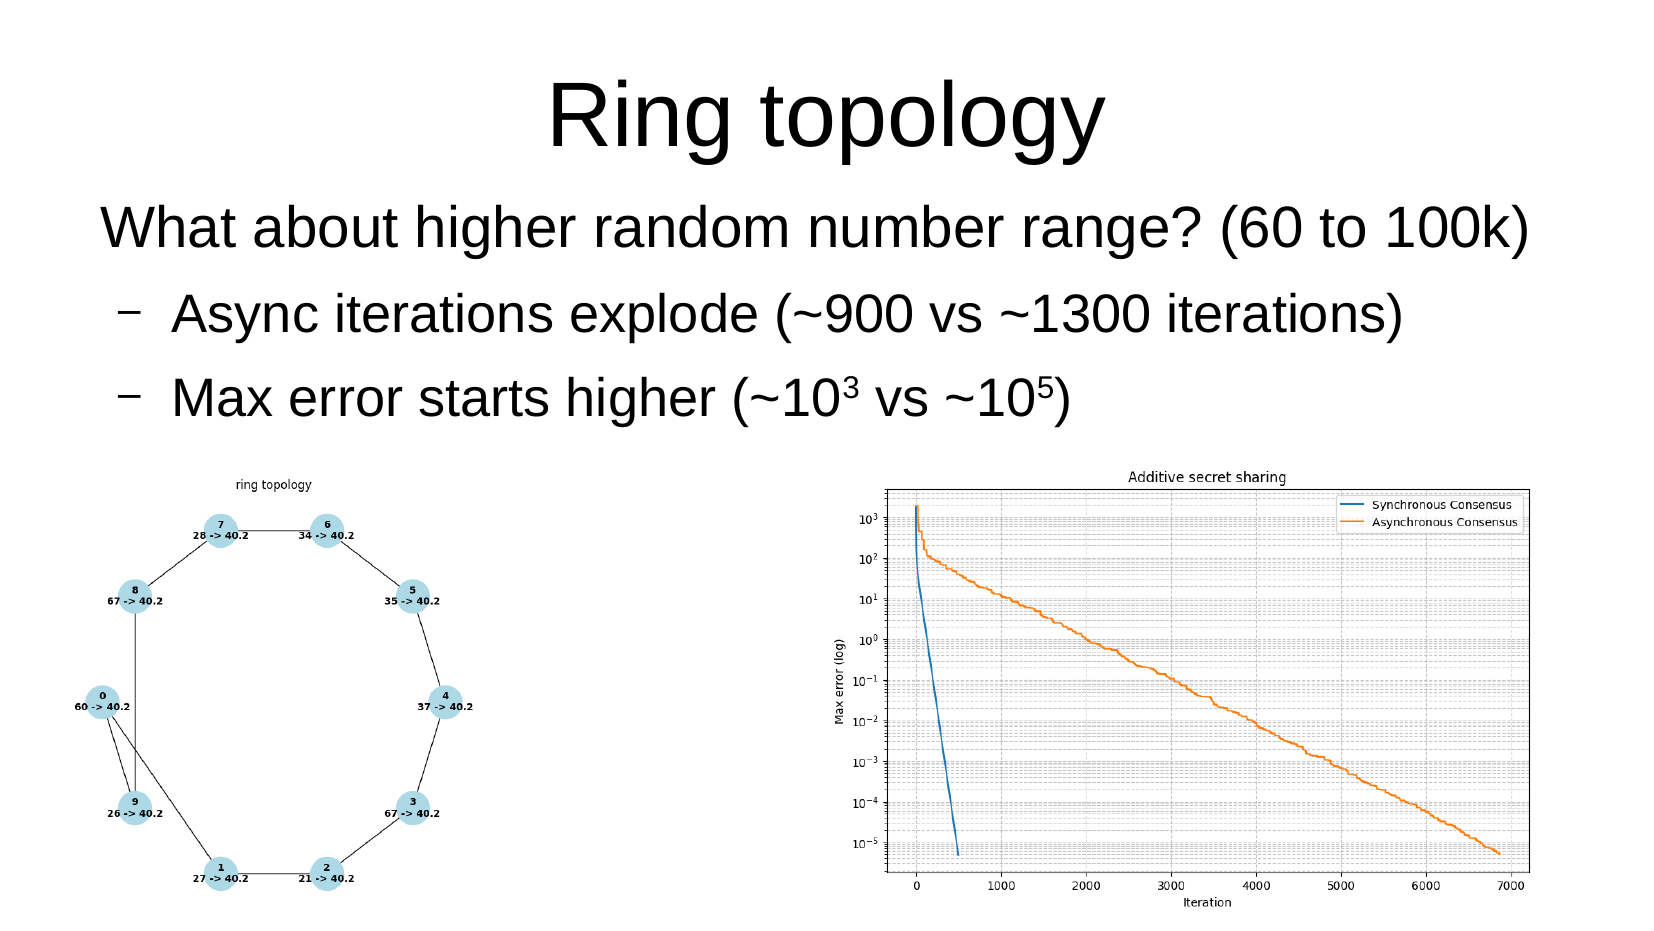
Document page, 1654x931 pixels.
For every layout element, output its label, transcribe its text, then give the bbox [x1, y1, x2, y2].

picture [59, 472, 487, 916]
title Ring topology [82, 37, 1571, 193]
picture [826, 462, 1536, 916]
list What about higher random number range? (60 to 100k) Async iterations explode (~900 vs ~1300 iterations) Max error starts higher (~103 vs ~105) [29, 194, 1625, 587]
